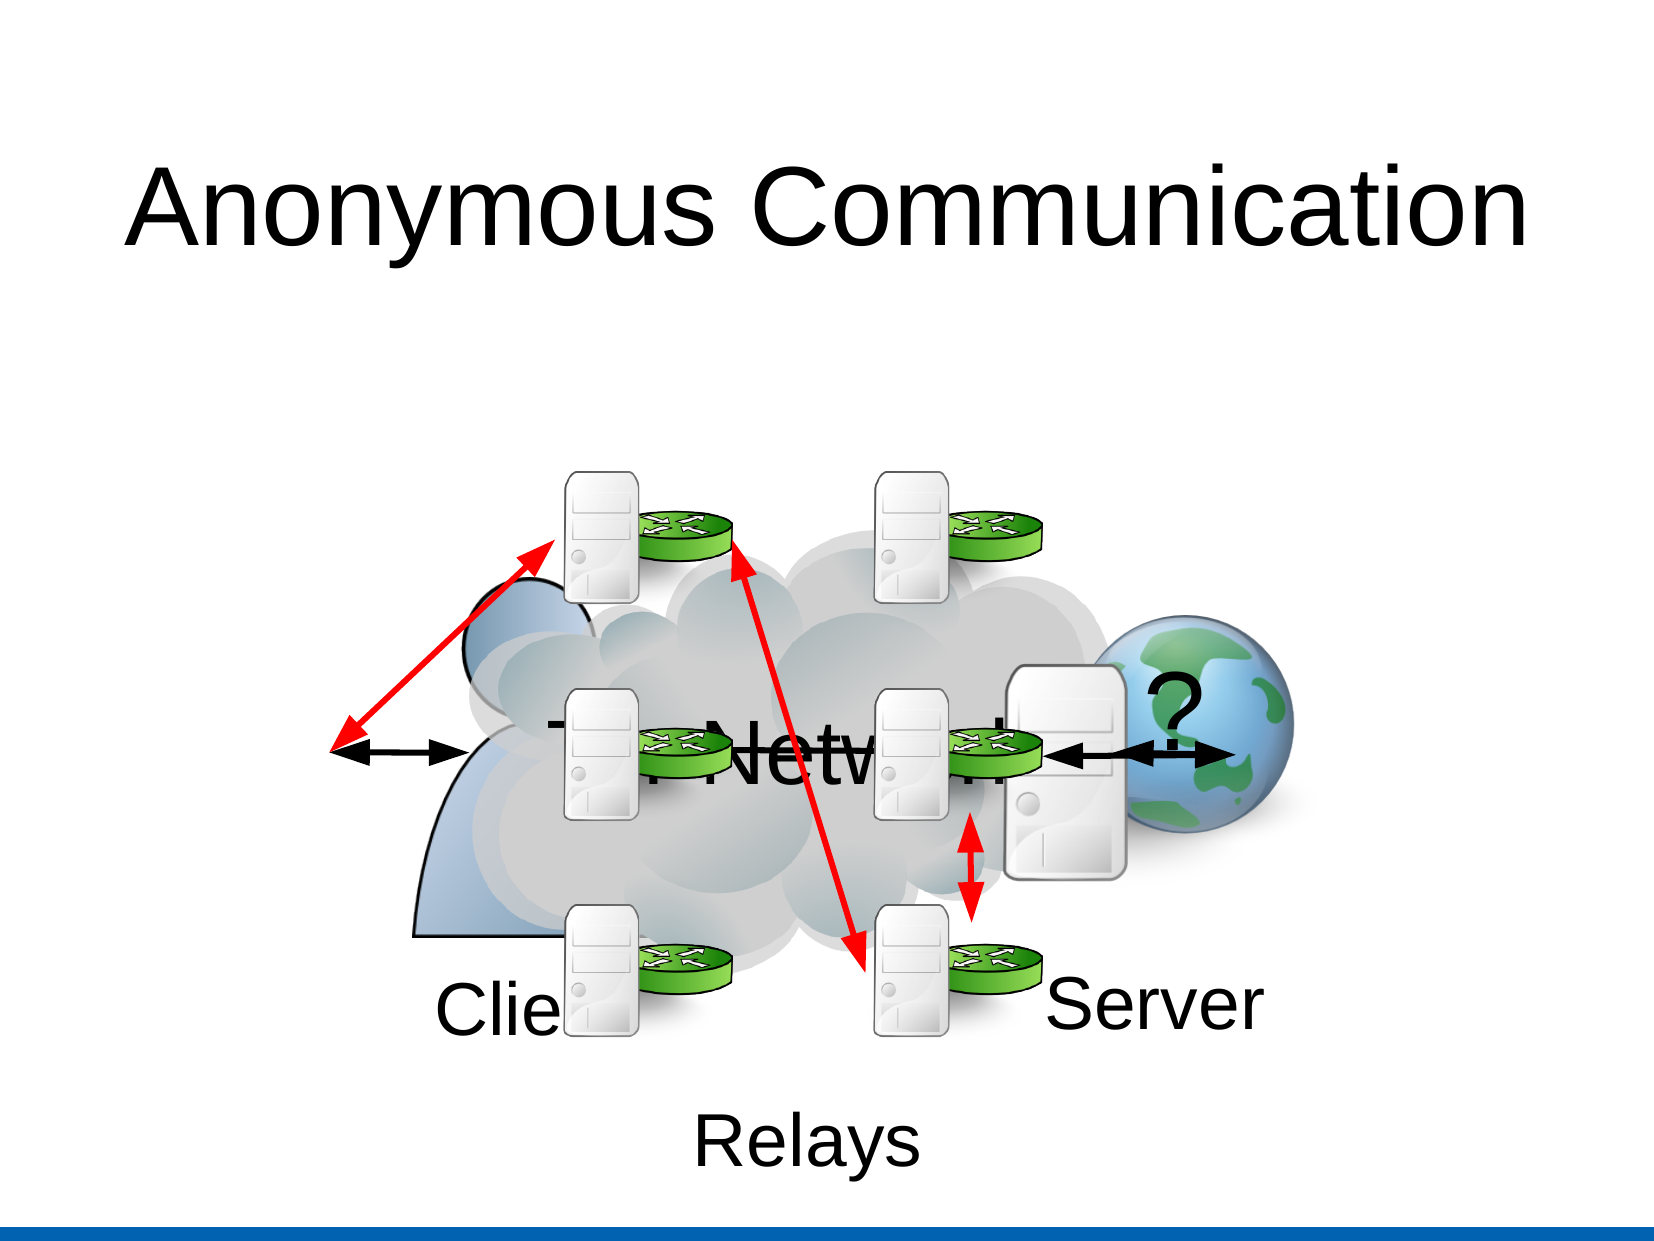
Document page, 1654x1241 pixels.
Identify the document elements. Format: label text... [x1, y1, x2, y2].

title Anonymous Communication [121, 102, 1533, 311]
picture [412, 471, 1319, 1041]
text_box Relays [677, 1091, 1056, 1200]
